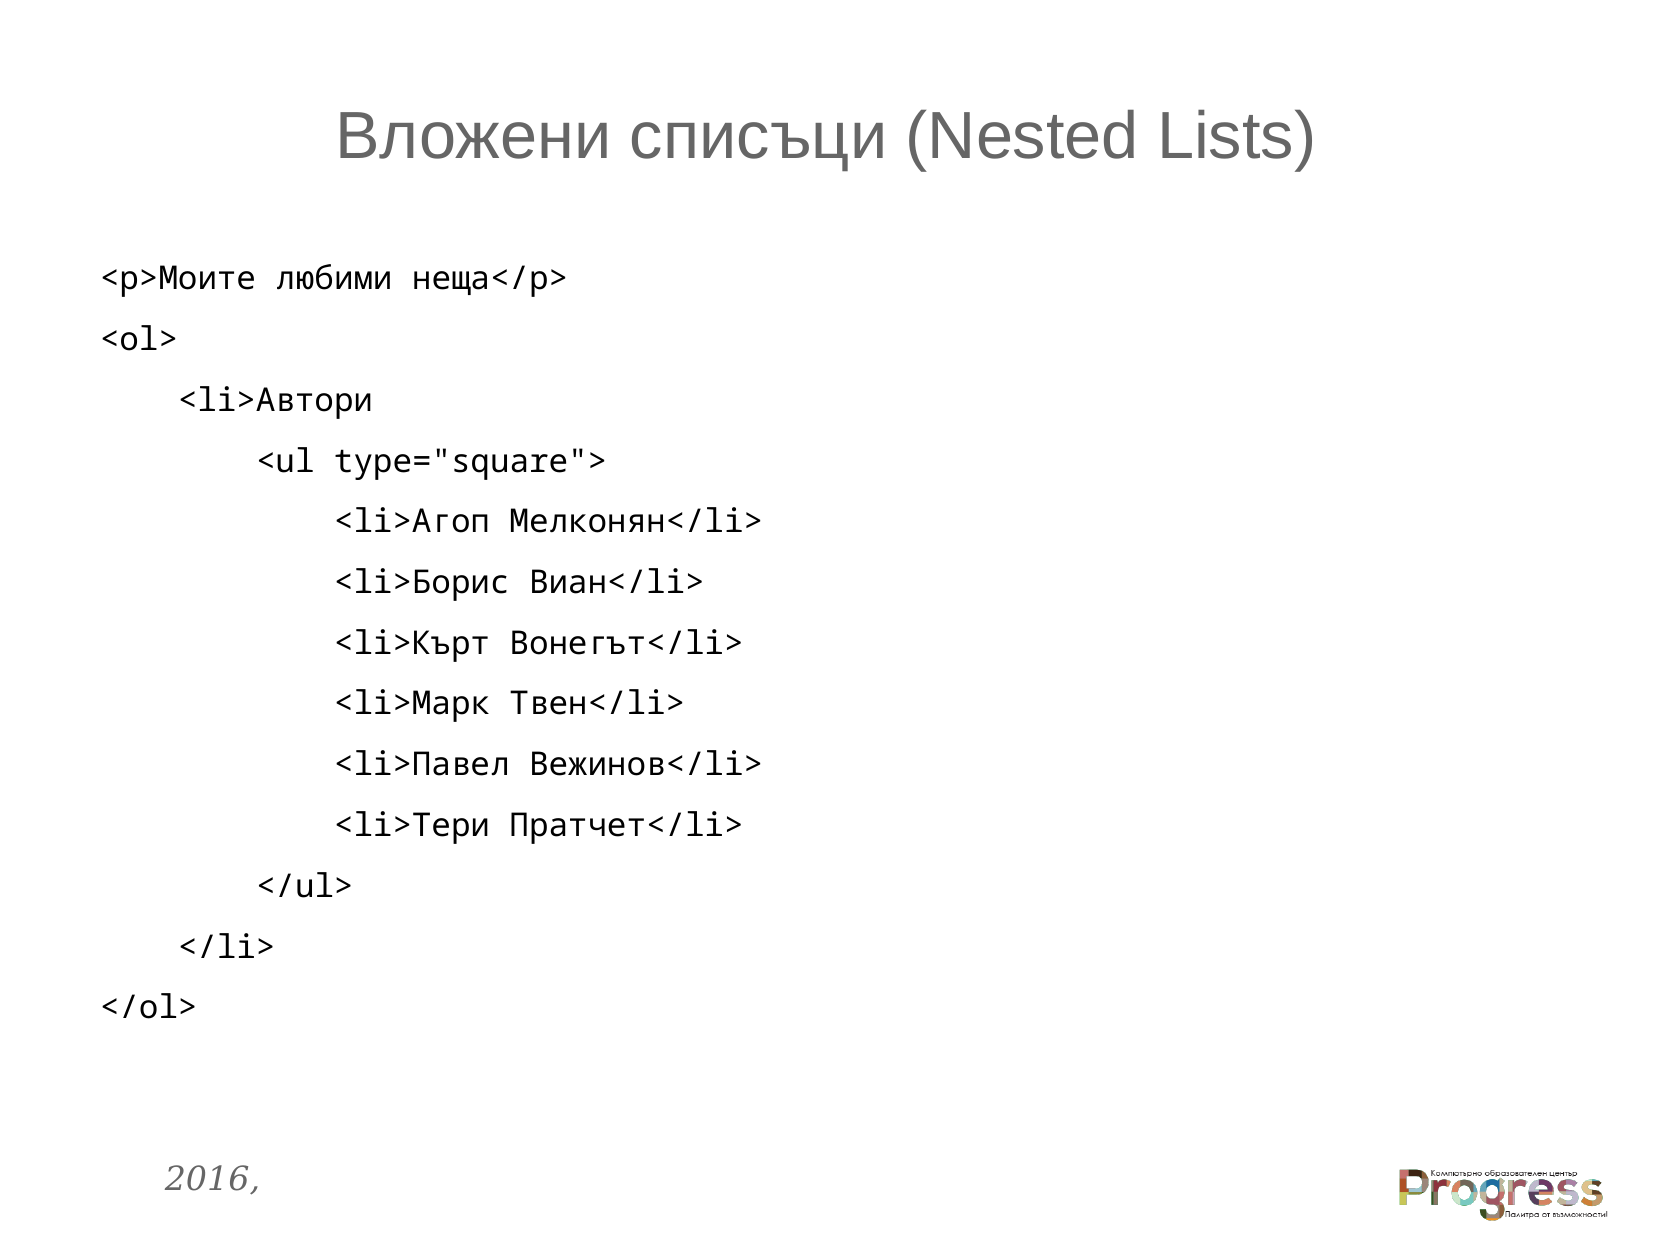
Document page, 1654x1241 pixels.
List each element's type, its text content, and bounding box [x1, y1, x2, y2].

list <p>Моите любими неща</p> <ol> <li>Автори <ul type="square"> <li>Агоп Мелконян</li> <li>Борис Виан</li> <li>Кърт Вонегът</li> <li>Марк Твен</li> <li>Павел Вежинов</li> <li>Тери Пратчет</li> </ul> </li> </ol> [90, 255, 1531, 1036]
picture [1399, 1168, 1613, 1221]
title Вложени списъци (Nested Lists) [82, 55, 1571, 216]
text_box 2016, Ива Е. Попова [150, 1152, 586, 1201]
